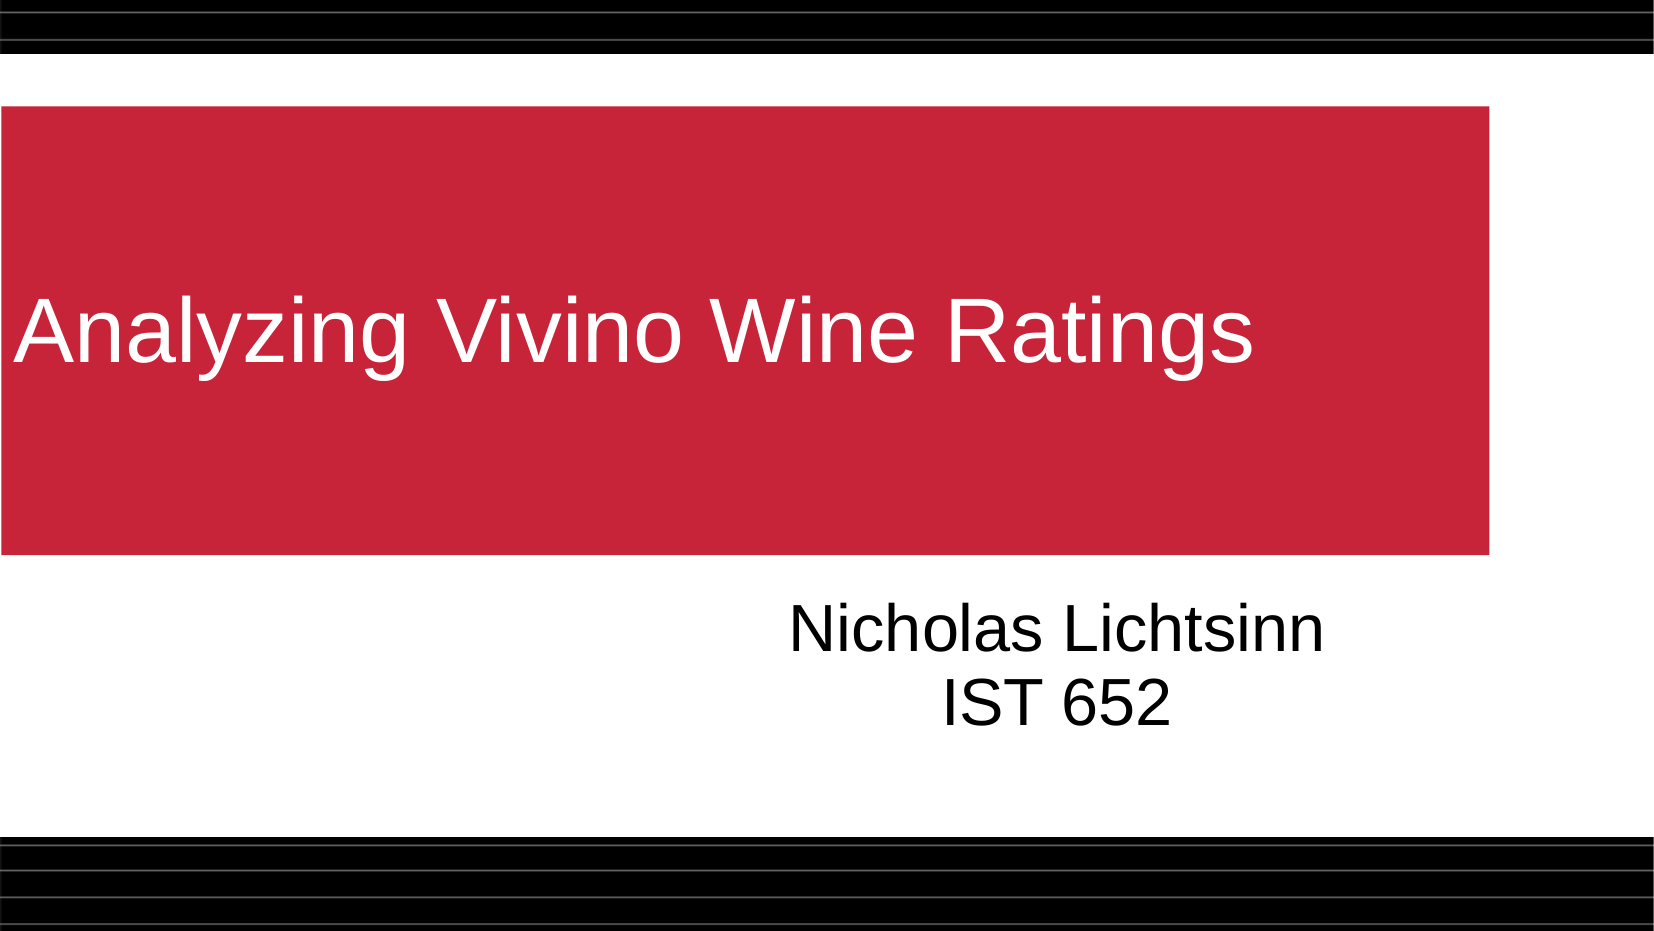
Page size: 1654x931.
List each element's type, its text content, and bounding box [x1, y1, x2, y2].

picture [0, 0, 1654, 54]
picture [0, 837, 1654, 931]
subtitle Nicholas Lichtsinn IST 652 [625, 590, 1489, 804]
title Analyzing Vivino Wine Ratings [1, 106, 1490, 556]
